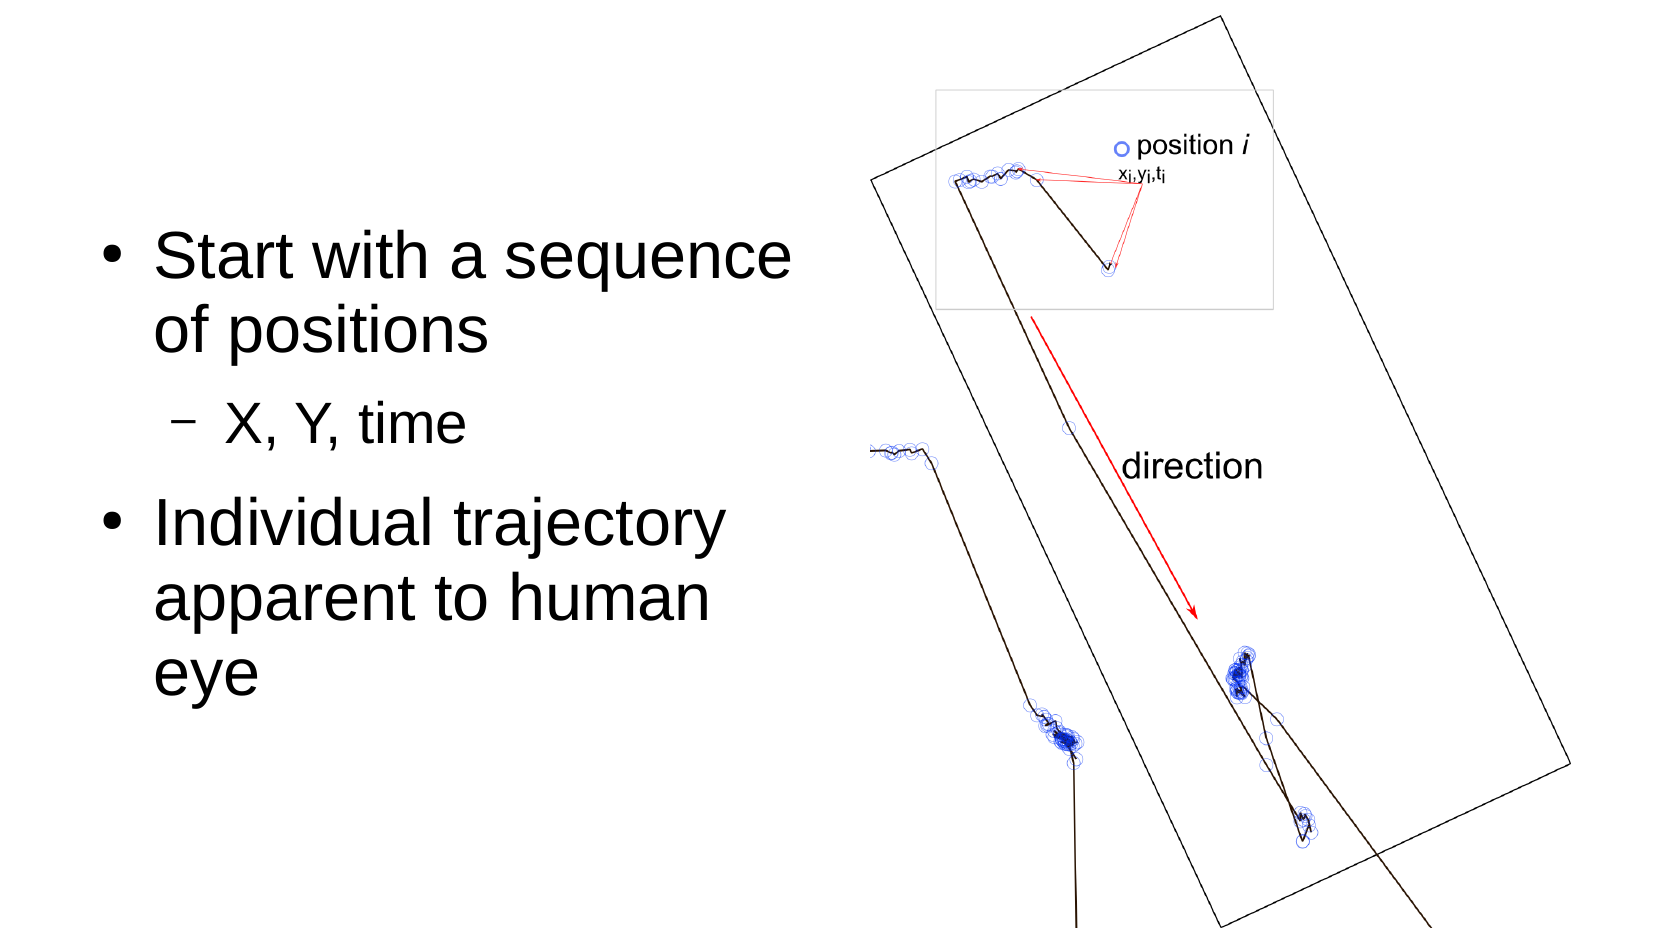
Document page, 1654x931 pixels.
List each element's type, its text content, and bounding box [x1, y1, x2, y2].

picture [870, 15, 1571, 928]
list Start with a sequence of positions X, Y, time Individual trajectory apparent to human eye [82, 217, 809, 758]
